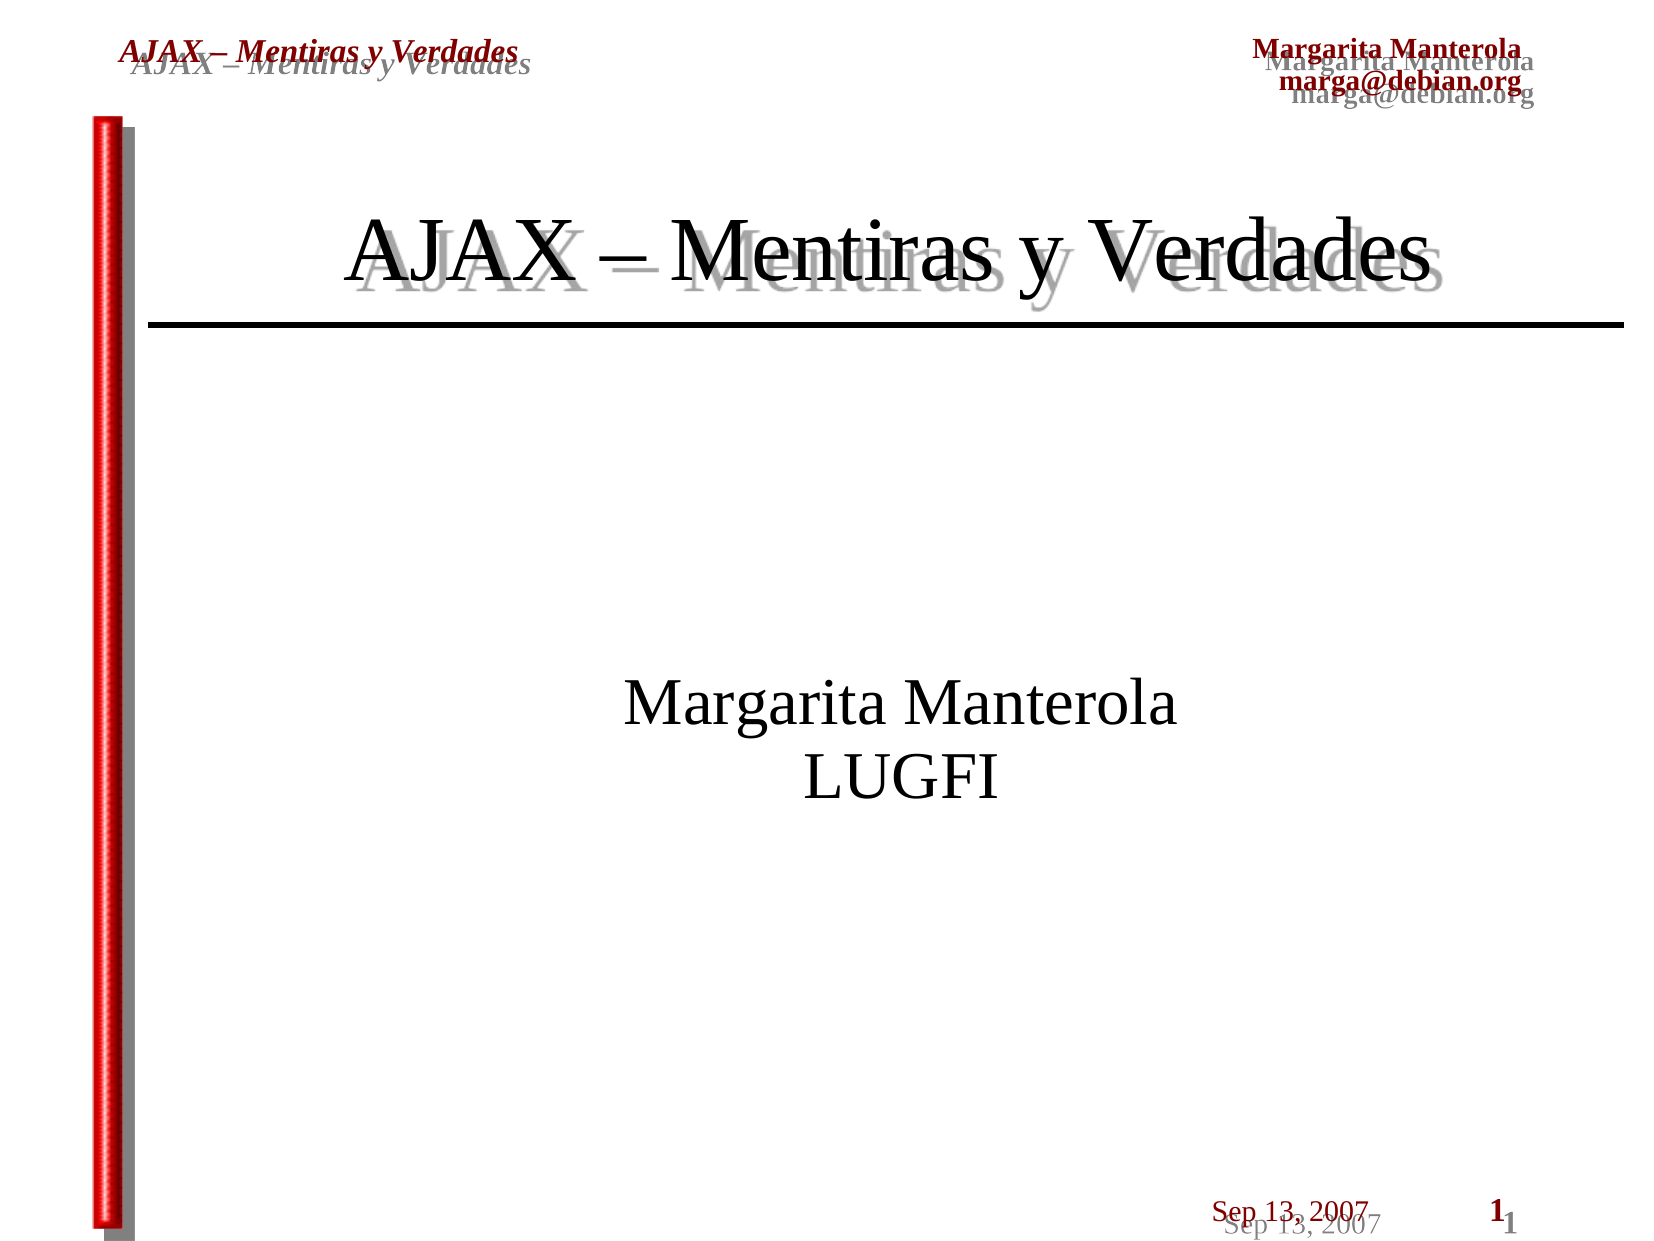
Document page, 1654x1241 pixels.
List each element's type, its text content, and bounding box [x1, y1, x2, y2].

subtitle Margarita Manterola LUGFI [149, 344, 1654, 1134]
picture [94, 117, 122, 1228]
title AJAX – Mentiras y Verdades [137, 171, 1642, 327]
